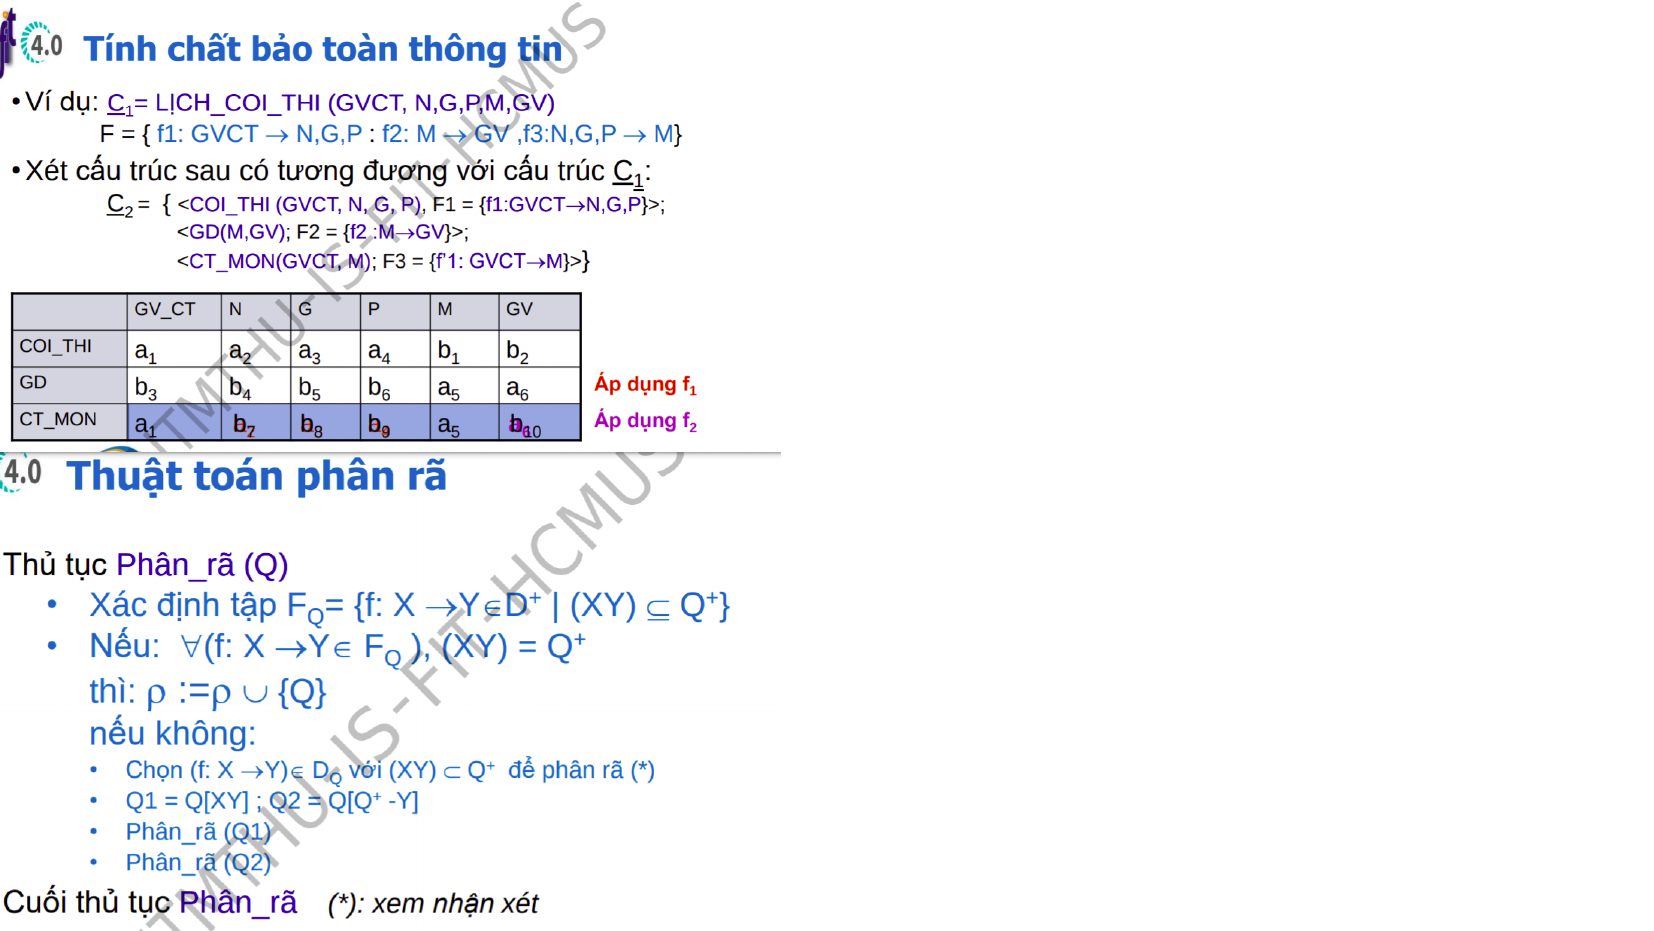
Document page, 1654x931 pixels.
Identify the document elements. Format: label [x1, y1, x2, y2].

picture [0, 0, 781, 931]
